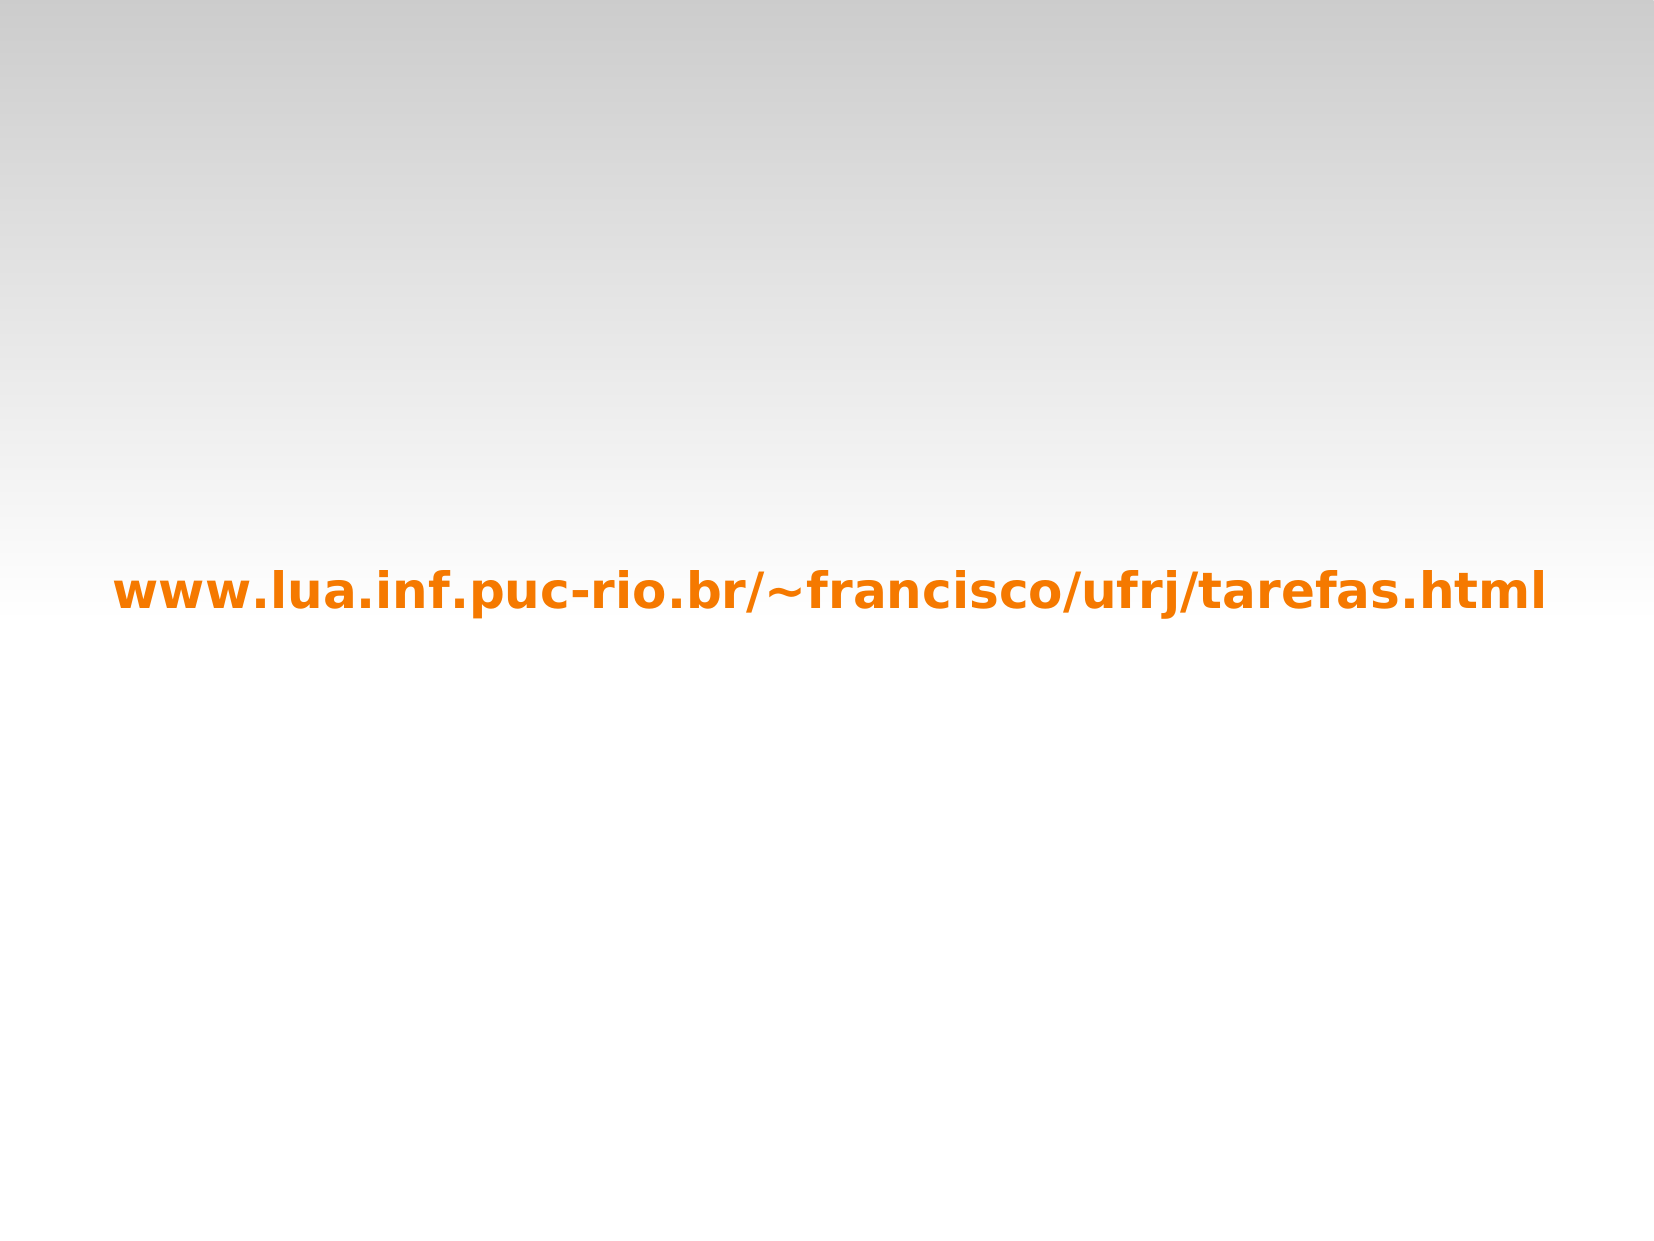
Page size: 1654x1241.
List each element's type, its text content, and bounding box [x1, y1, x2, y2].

title www.lua.inf.puc-rio.br/~francisco/ufrj/tarefas.html [86, 487, 1576, 695]
